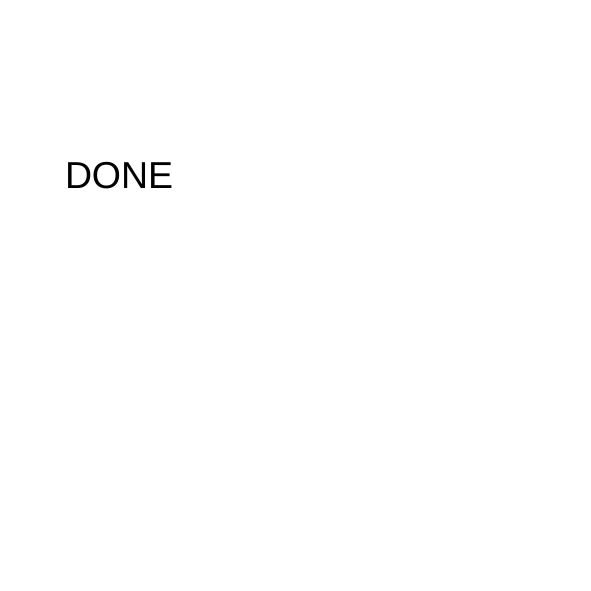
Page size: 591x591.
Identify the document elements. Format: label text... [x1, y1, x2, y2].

text_box DONE [50, 147, 538, 247]
